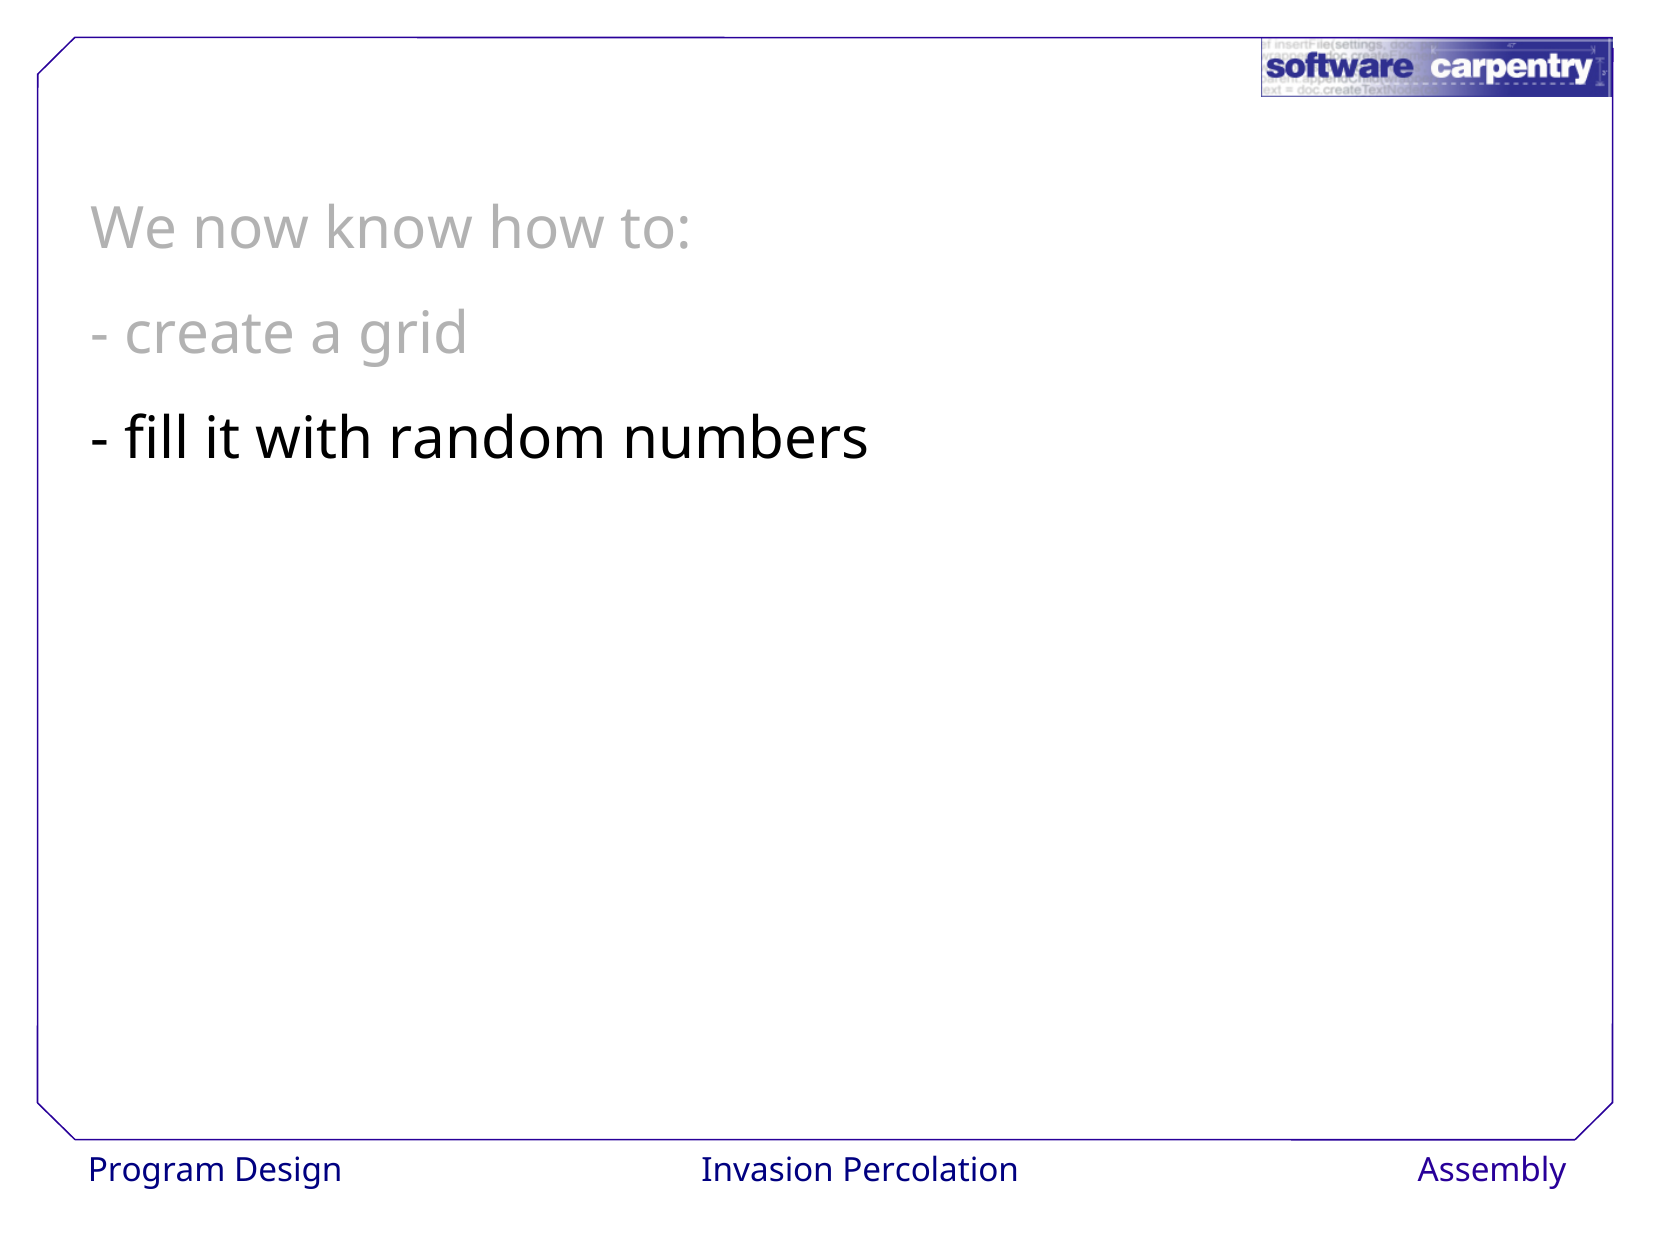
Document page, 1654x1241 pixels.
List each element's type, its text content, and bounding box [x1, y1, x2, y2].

text_box We now know how to: - create a grid - fill it with random numbers [75, 147, 1035, 478]
picture [1261, 39, 1613, 97]
